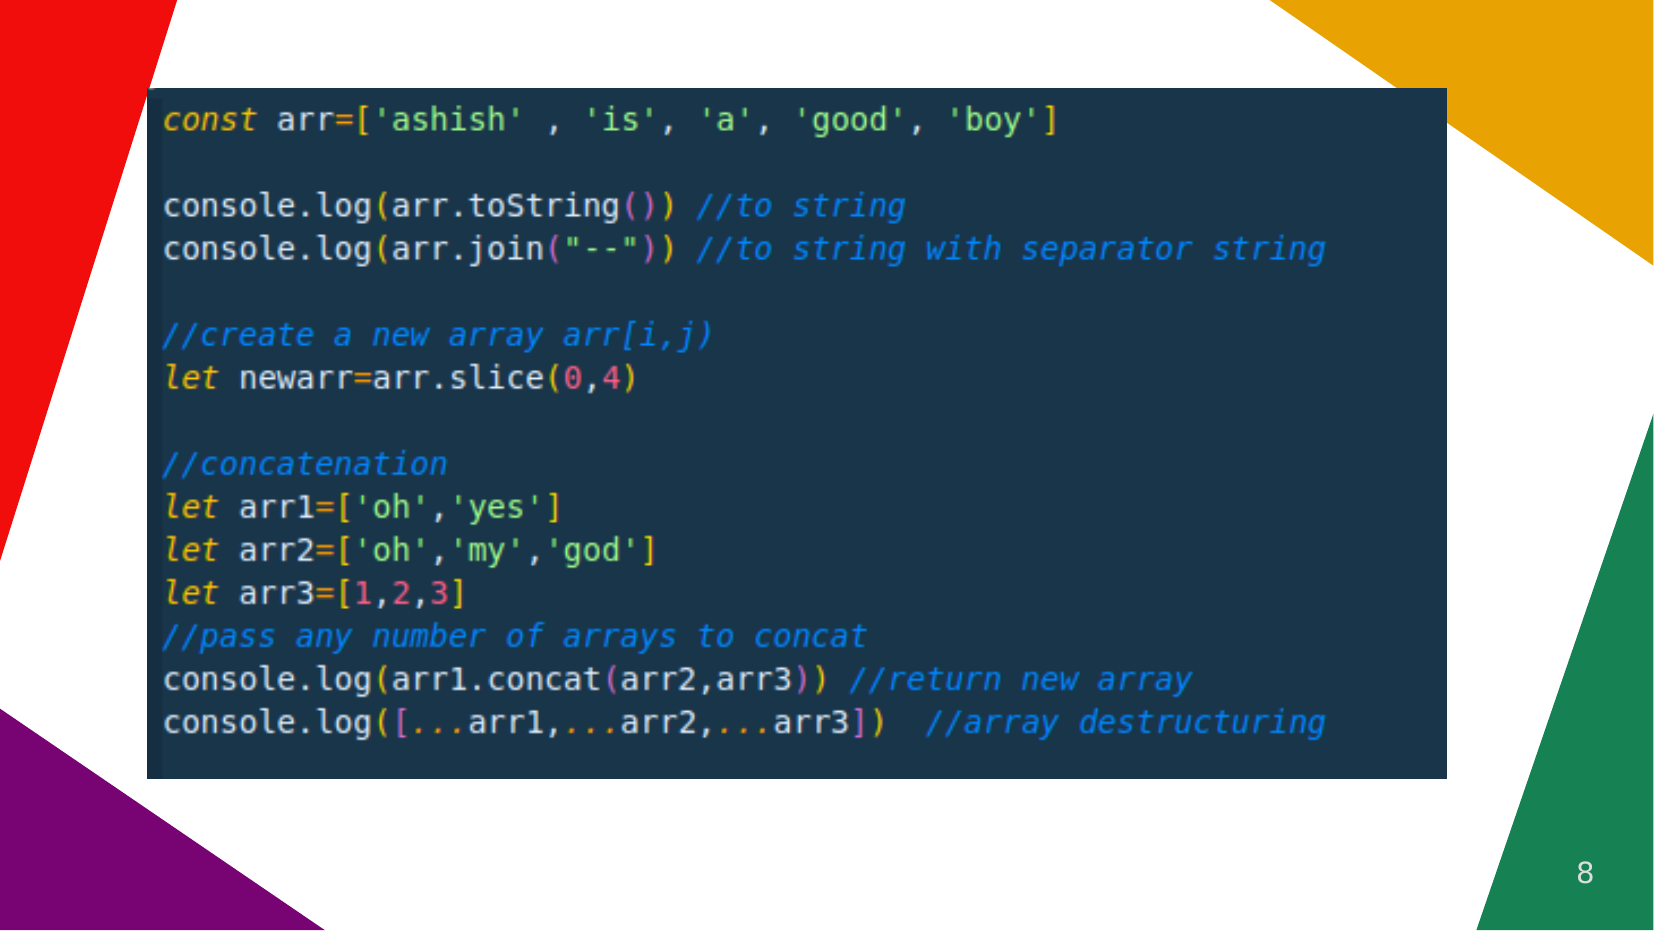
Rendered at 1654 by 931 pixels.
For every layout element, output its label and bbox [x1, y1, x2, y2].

picture [147, 88, 1447, 779]
